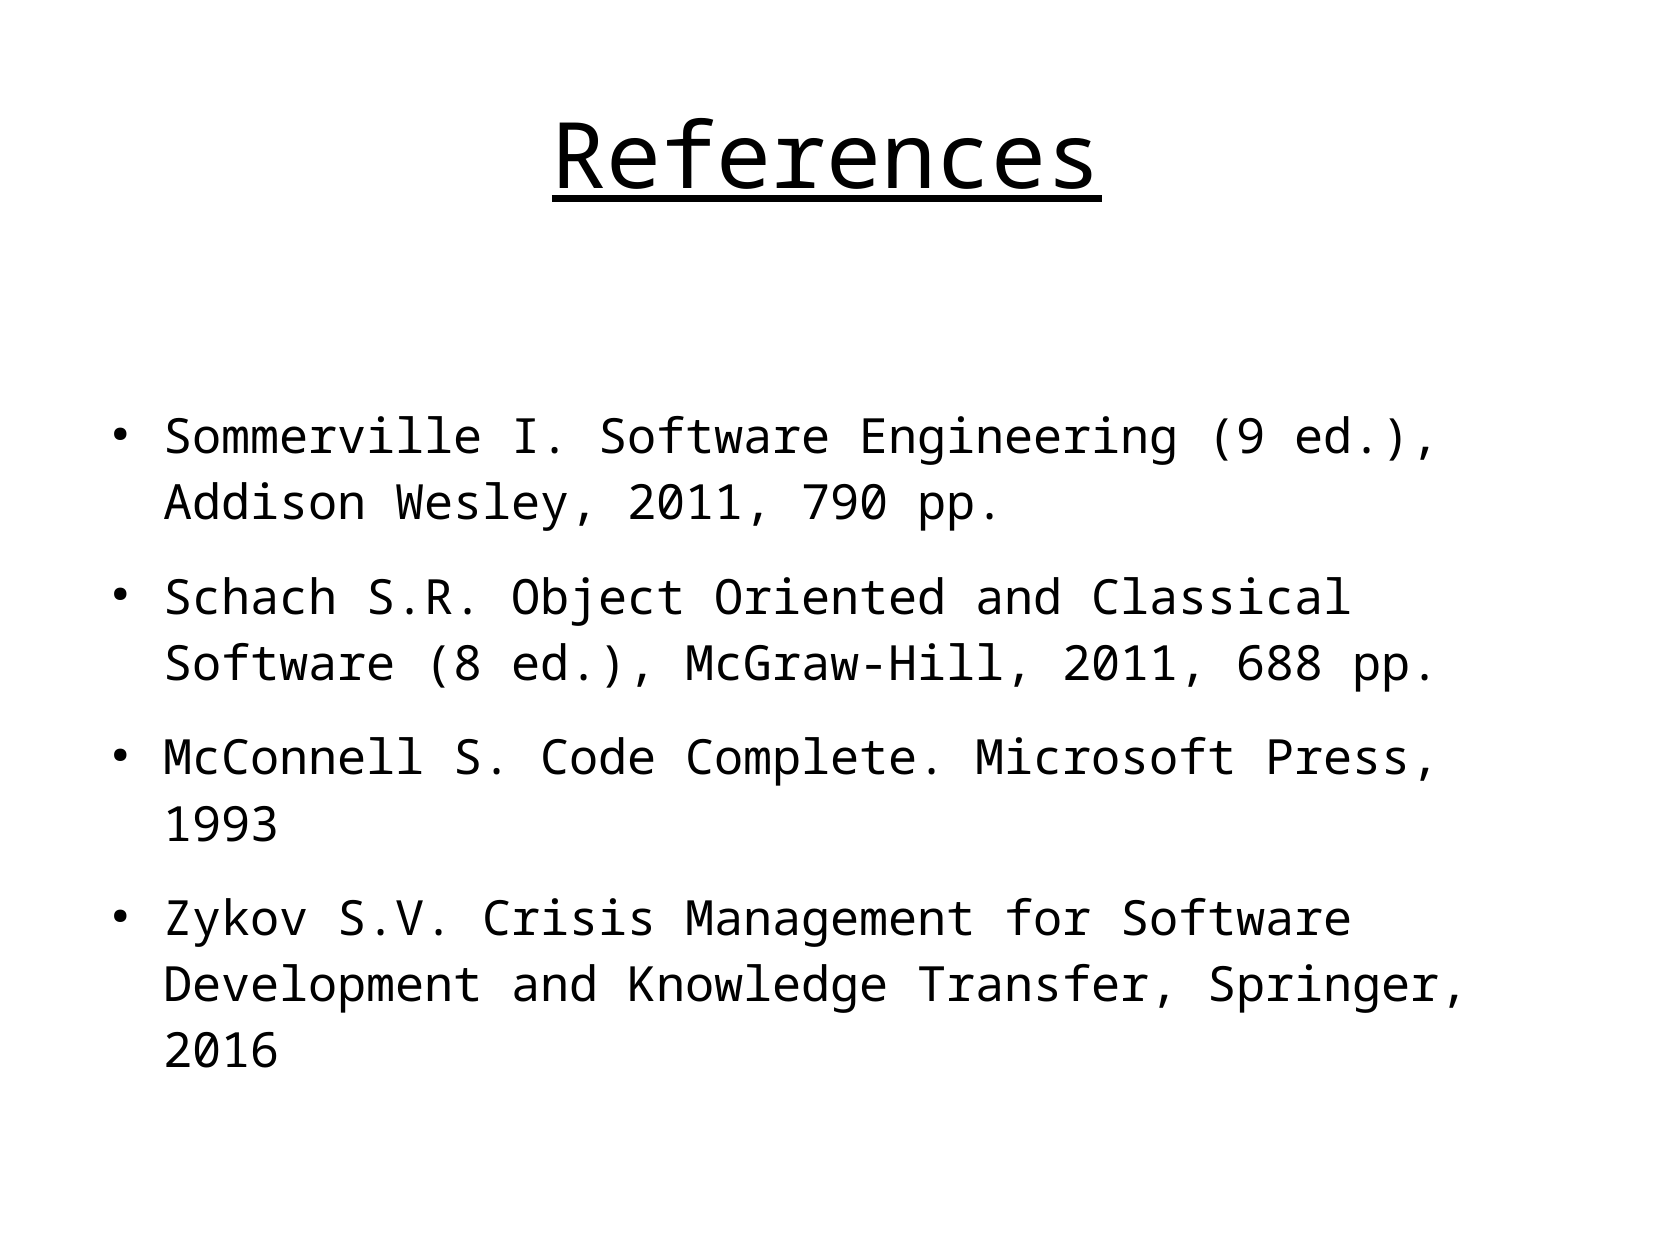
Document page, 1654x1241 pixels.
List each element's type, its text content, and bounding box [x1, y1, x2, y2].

title References [82, 49, 1571, 257]
list Sommerville I. Software Engineering (9 ed.), Addison Wesley, 2011, 790 pp. Schach S.R. Object Oriented and Classical Software (8 ed.), McGraw-Hill, 2011, 688 pp. McConnell S. Code Complete. Microsoft Press, 1993 Zykov S.V. Crisis Management for Software Development and Knowledge Transfer, Springer, 2016 [94, 307, 1583, 1087]
